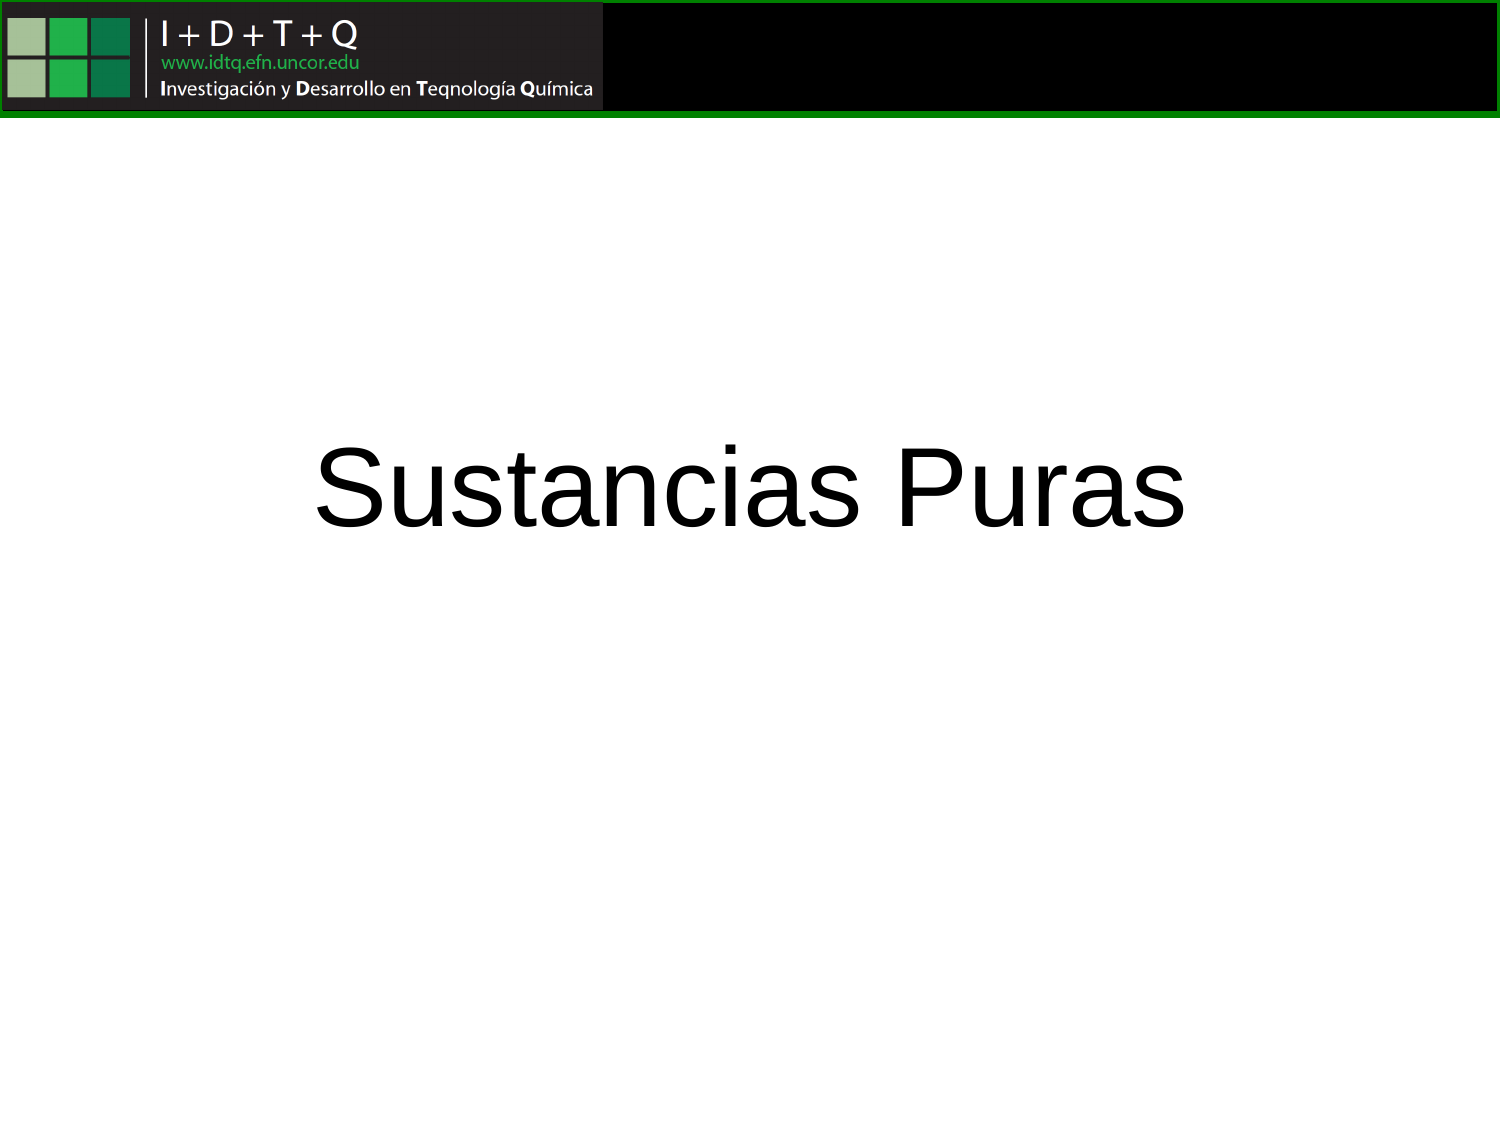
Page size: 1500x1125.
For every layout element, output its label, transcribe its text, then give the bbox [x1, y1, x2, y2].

title Sustancias Puras [75, 387, 1426, 576]
picture [2, 2, 603, 110]
